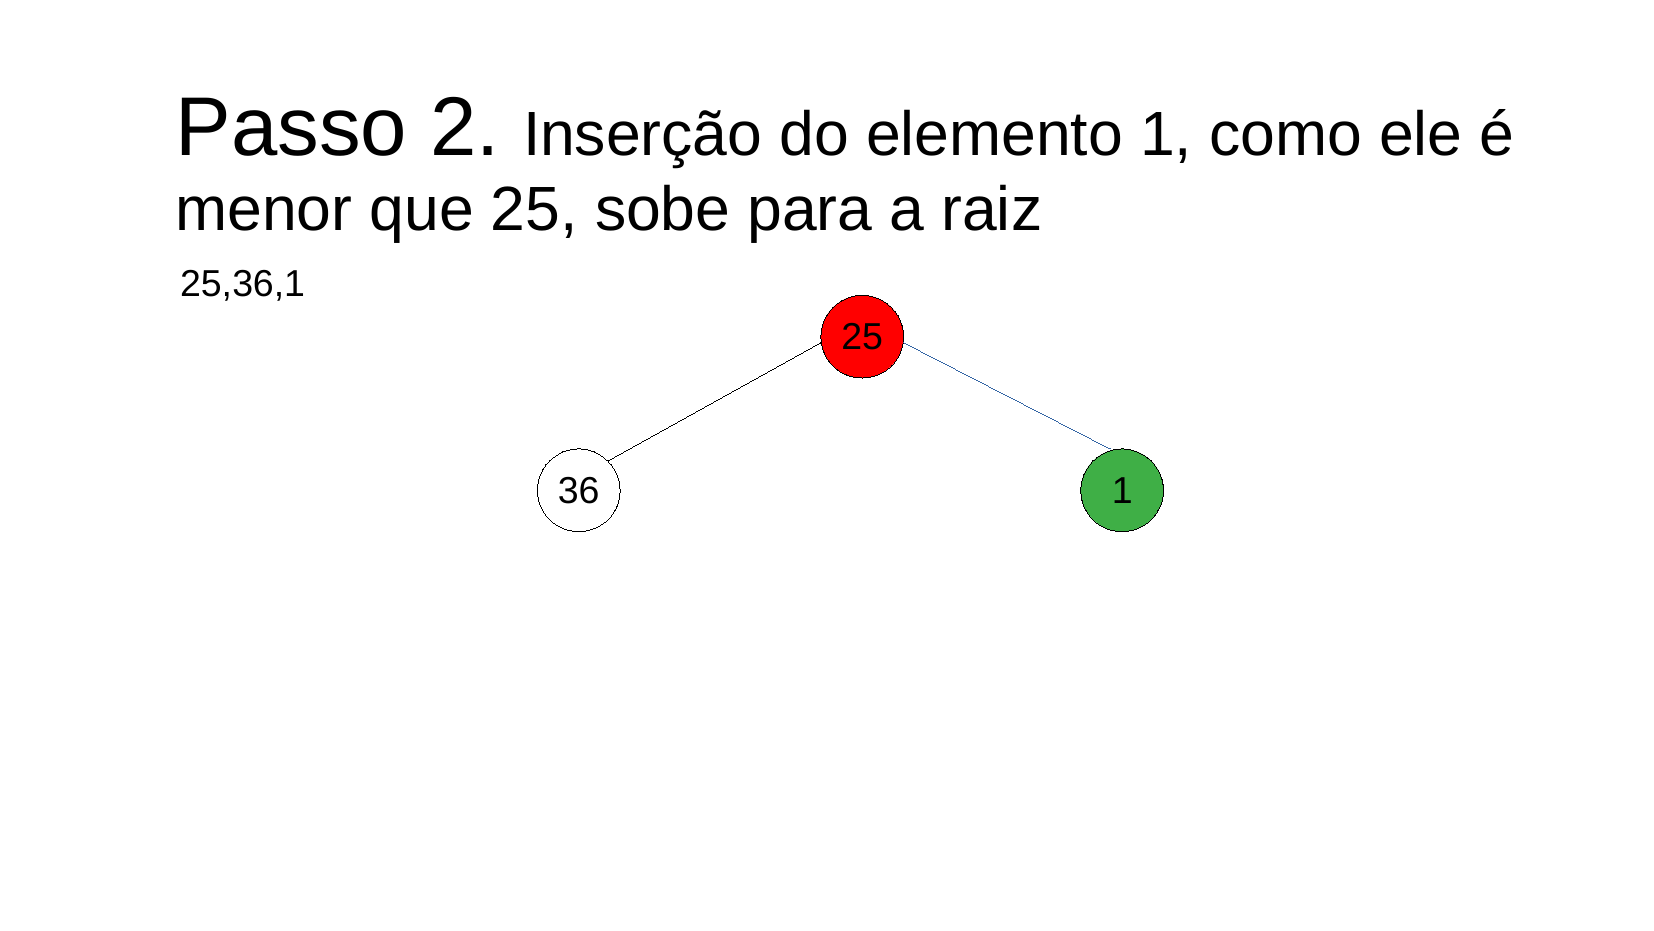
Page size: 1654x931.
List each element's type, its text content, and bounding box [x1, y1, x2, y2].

text_box 36 [537, 448, 621, 532]
text_box 25,36,1 [165, 255, 709, 355]
text_box 1 [1080, 448, 1164, 532]
text_box Passo 2. Inserção do elemento 1, como ele é menor que 25, sobe para a raiz [160, 73, 1571, 251]
text_box 25 [820, 295, 904, 379]
